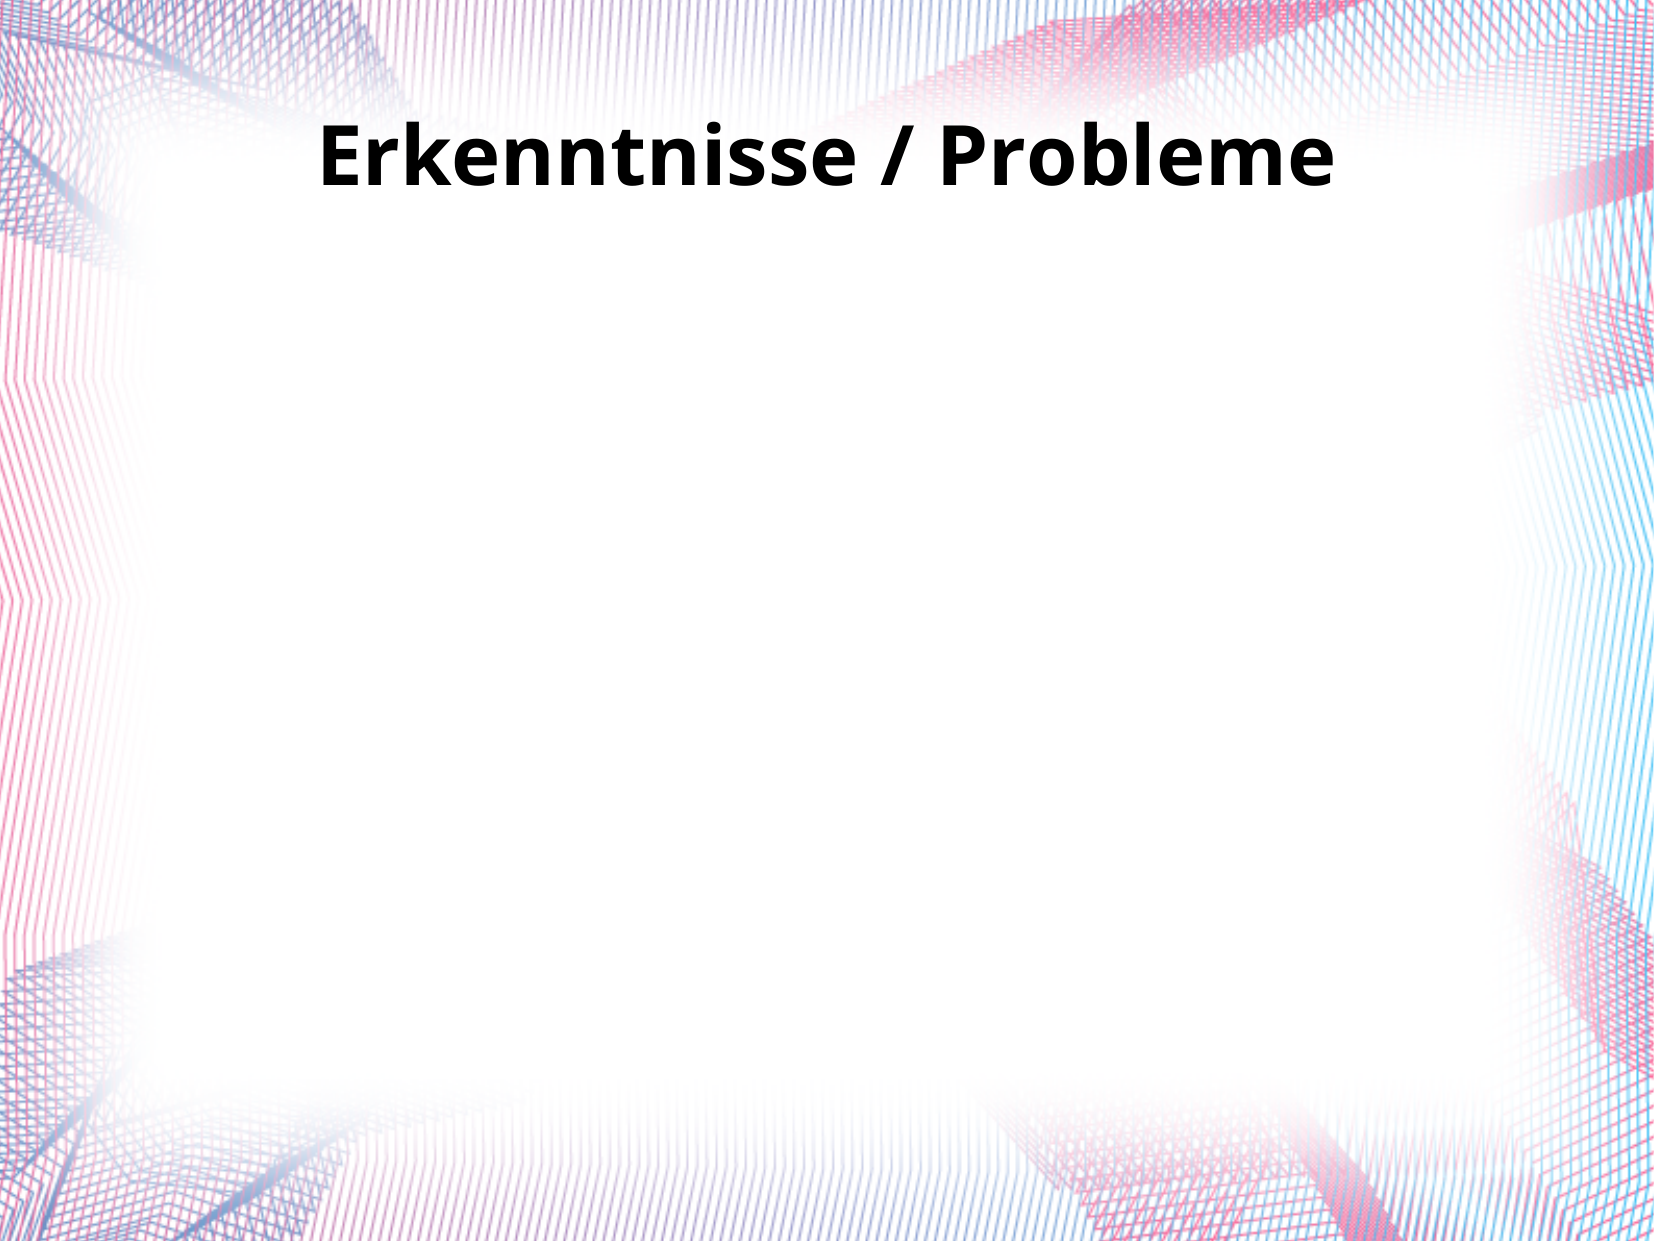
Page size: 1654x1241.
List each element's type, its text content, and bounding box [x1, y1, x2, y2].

title Erkenntnisse / Probleme [82, 49, 1571, 257]
picture [0, 0, 1654, 1241]
